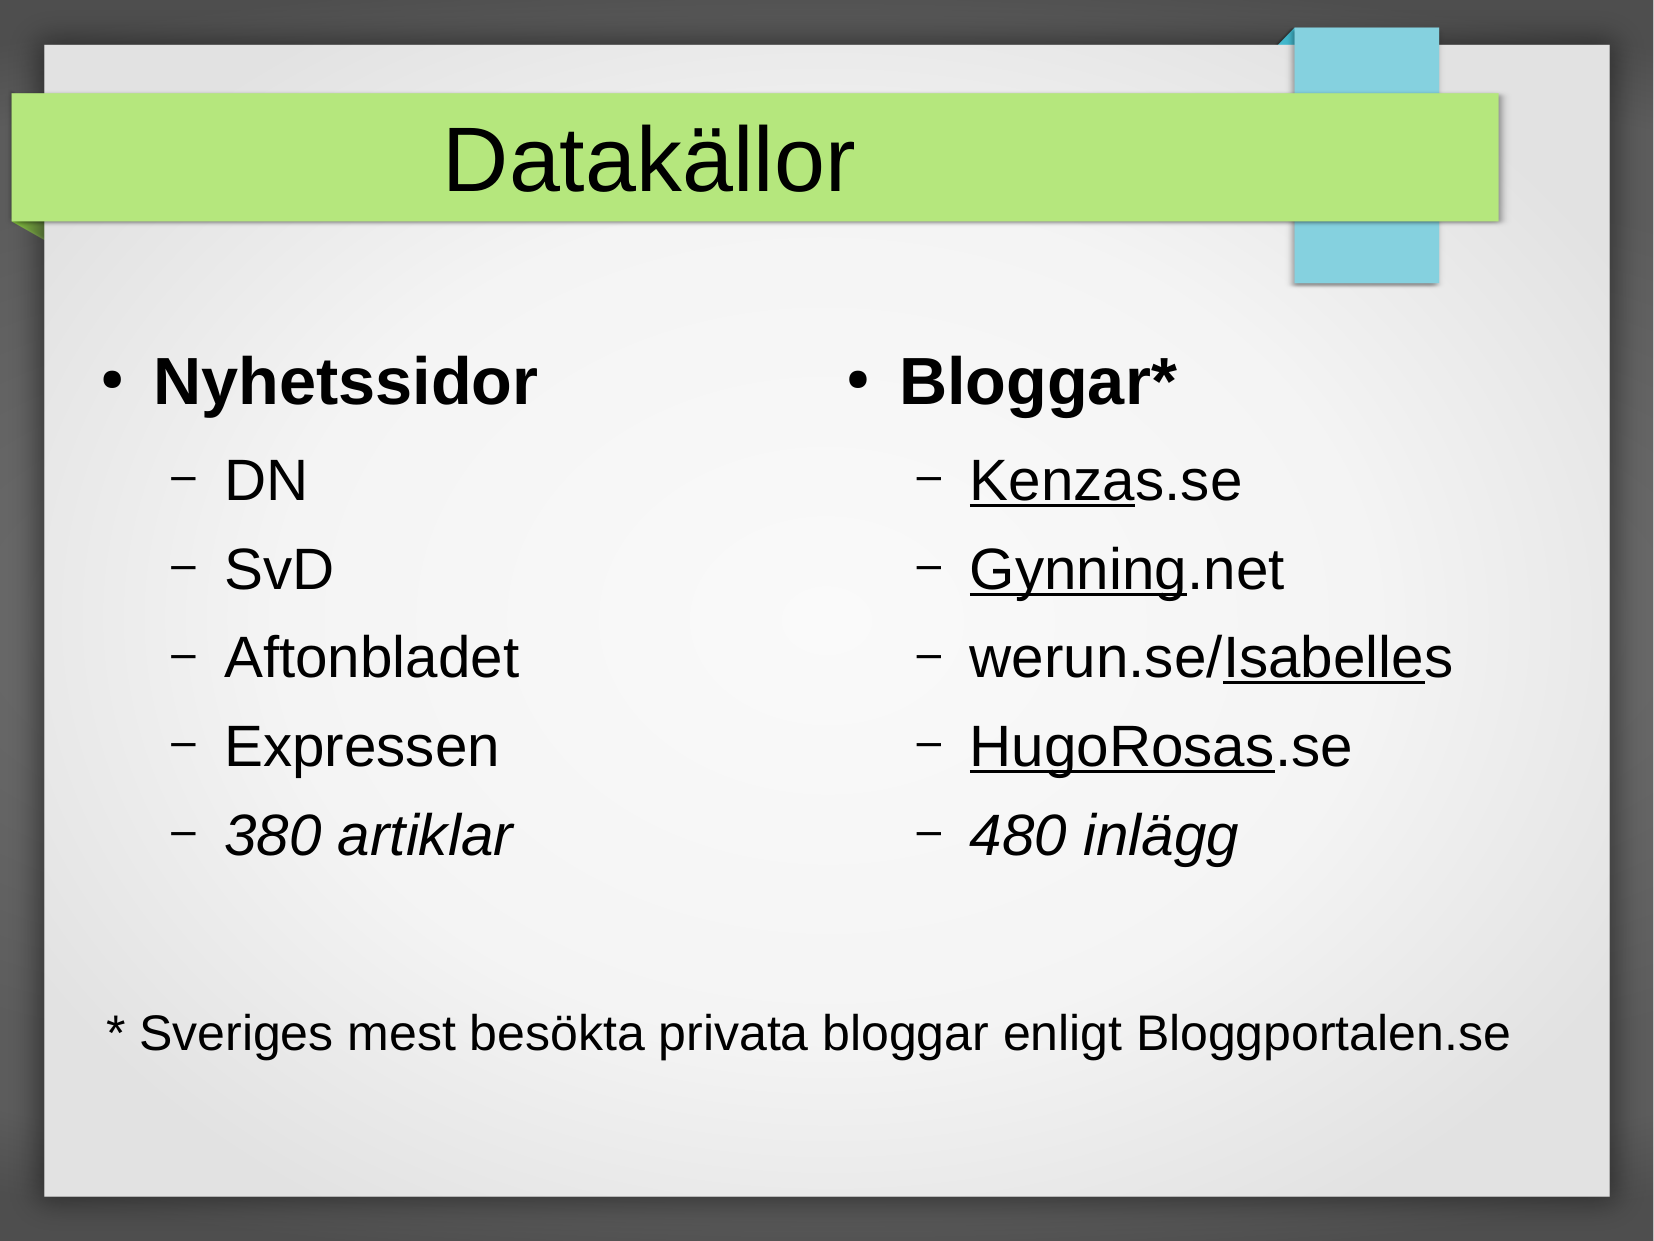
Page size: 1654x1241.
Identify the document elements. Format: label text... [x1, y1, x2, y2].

list Bloggar* Kenzas.se Gynning.net werun.se/Isabelles HugoRosas.se 480 inlägg [828, 343, 1539, 1063]
picture [0, 0, 1654, 1241]
list Nyhetssidor DN SvD Aftonbladet Expressen 380 artiklar [82, 343, 793, 997]
text_box * Sveriges mest besökta privata bloggar enligt Bloggportalen.se [55, 997, 1527, 1068]
title Datakällor [70, 106, 1229, 213]
